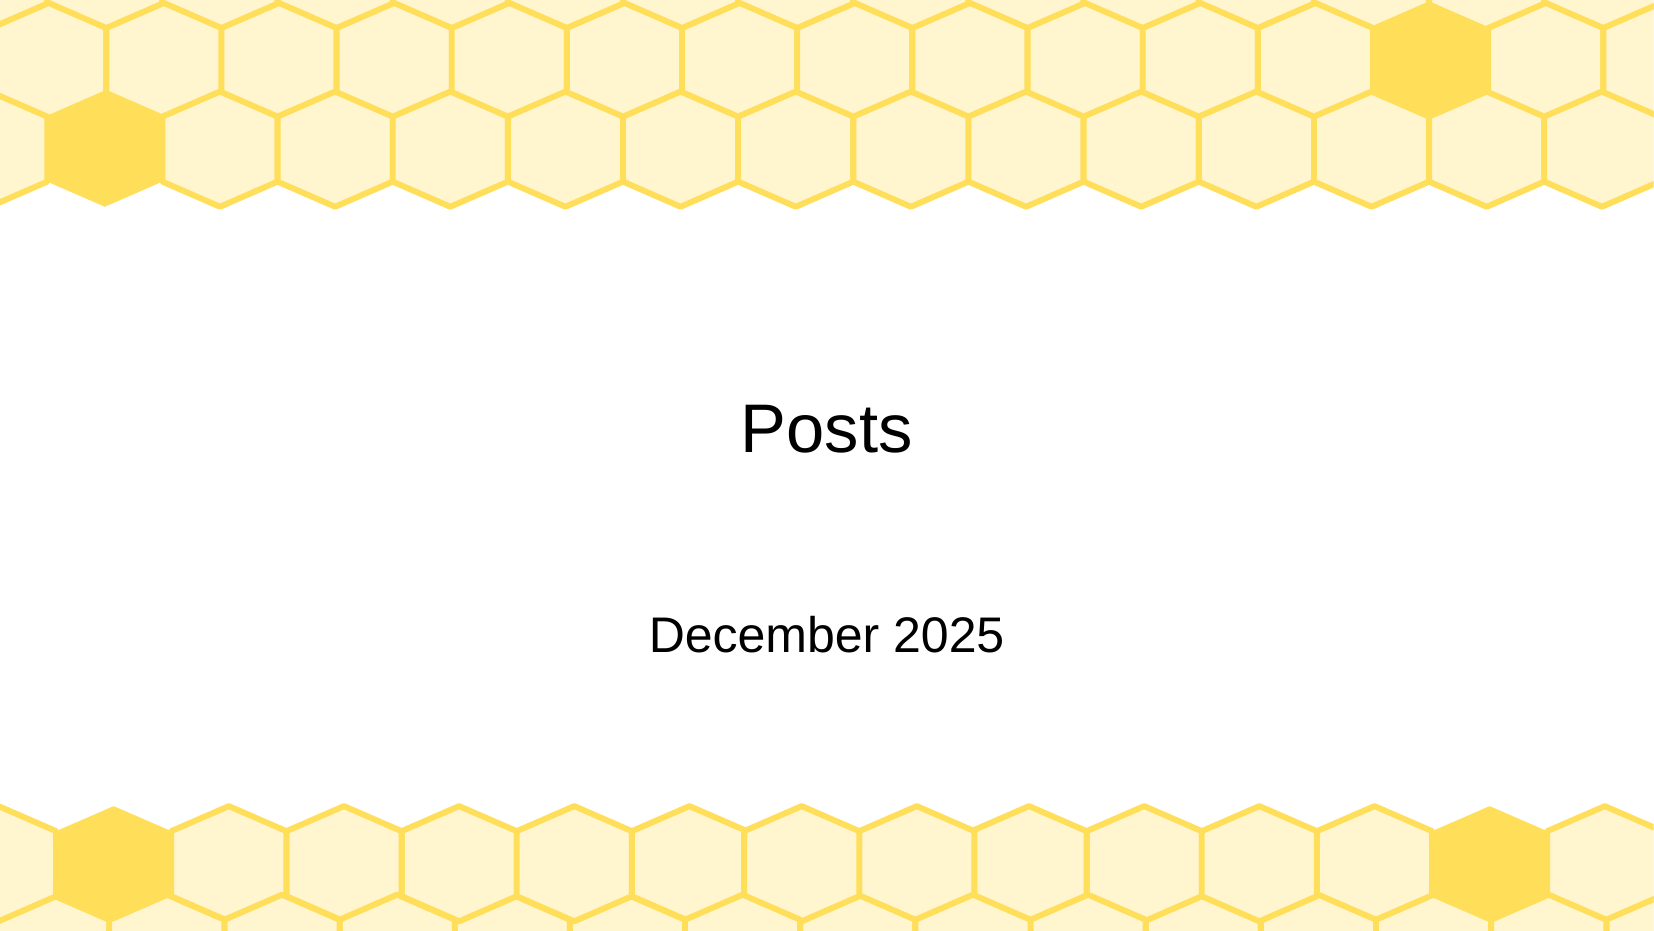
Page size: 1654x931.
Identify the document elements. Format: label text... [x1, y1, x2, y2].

subtitle December 2025 [88, 561, 1565, 709]
title Posts [88, 324, 1565, 532]
